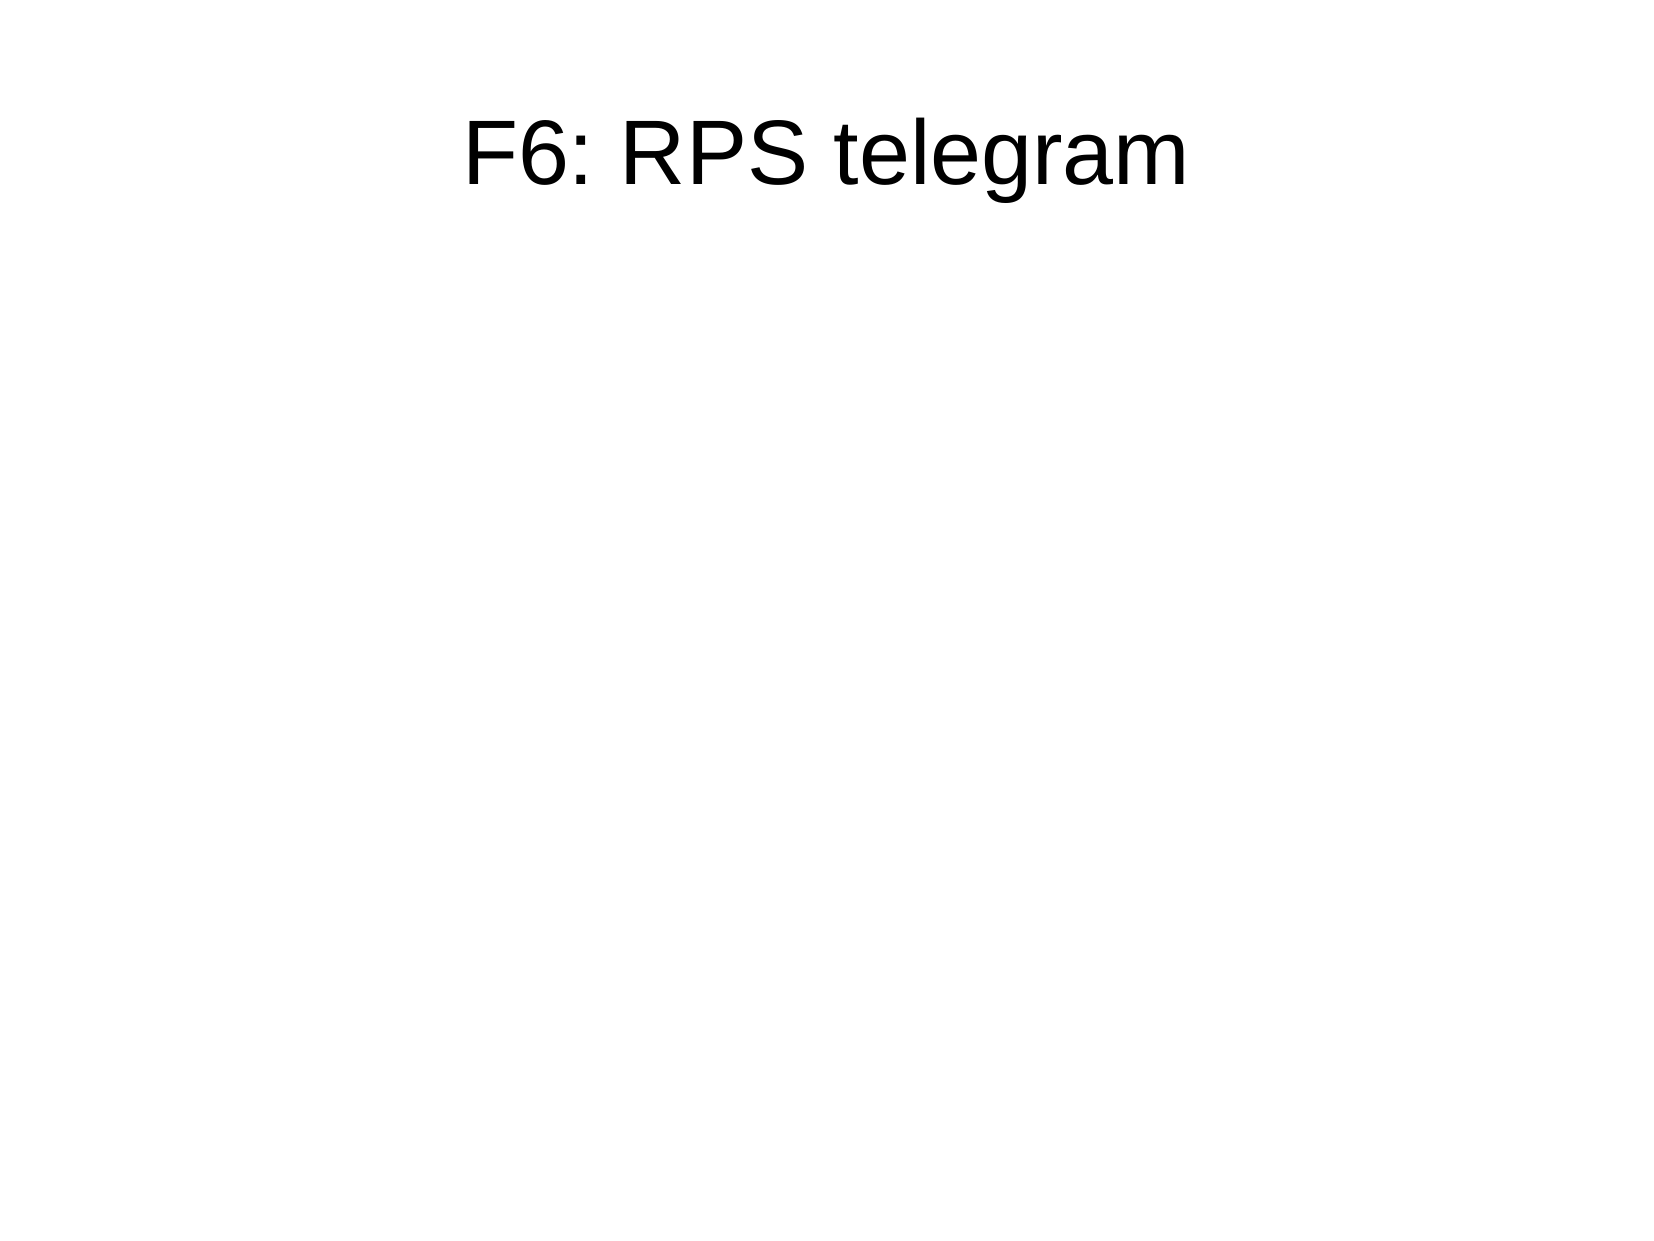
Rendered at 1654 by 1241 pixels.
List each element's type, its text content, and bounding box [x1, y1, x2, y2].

title F6: RPS telegram [82, 49, 1571, 257]
